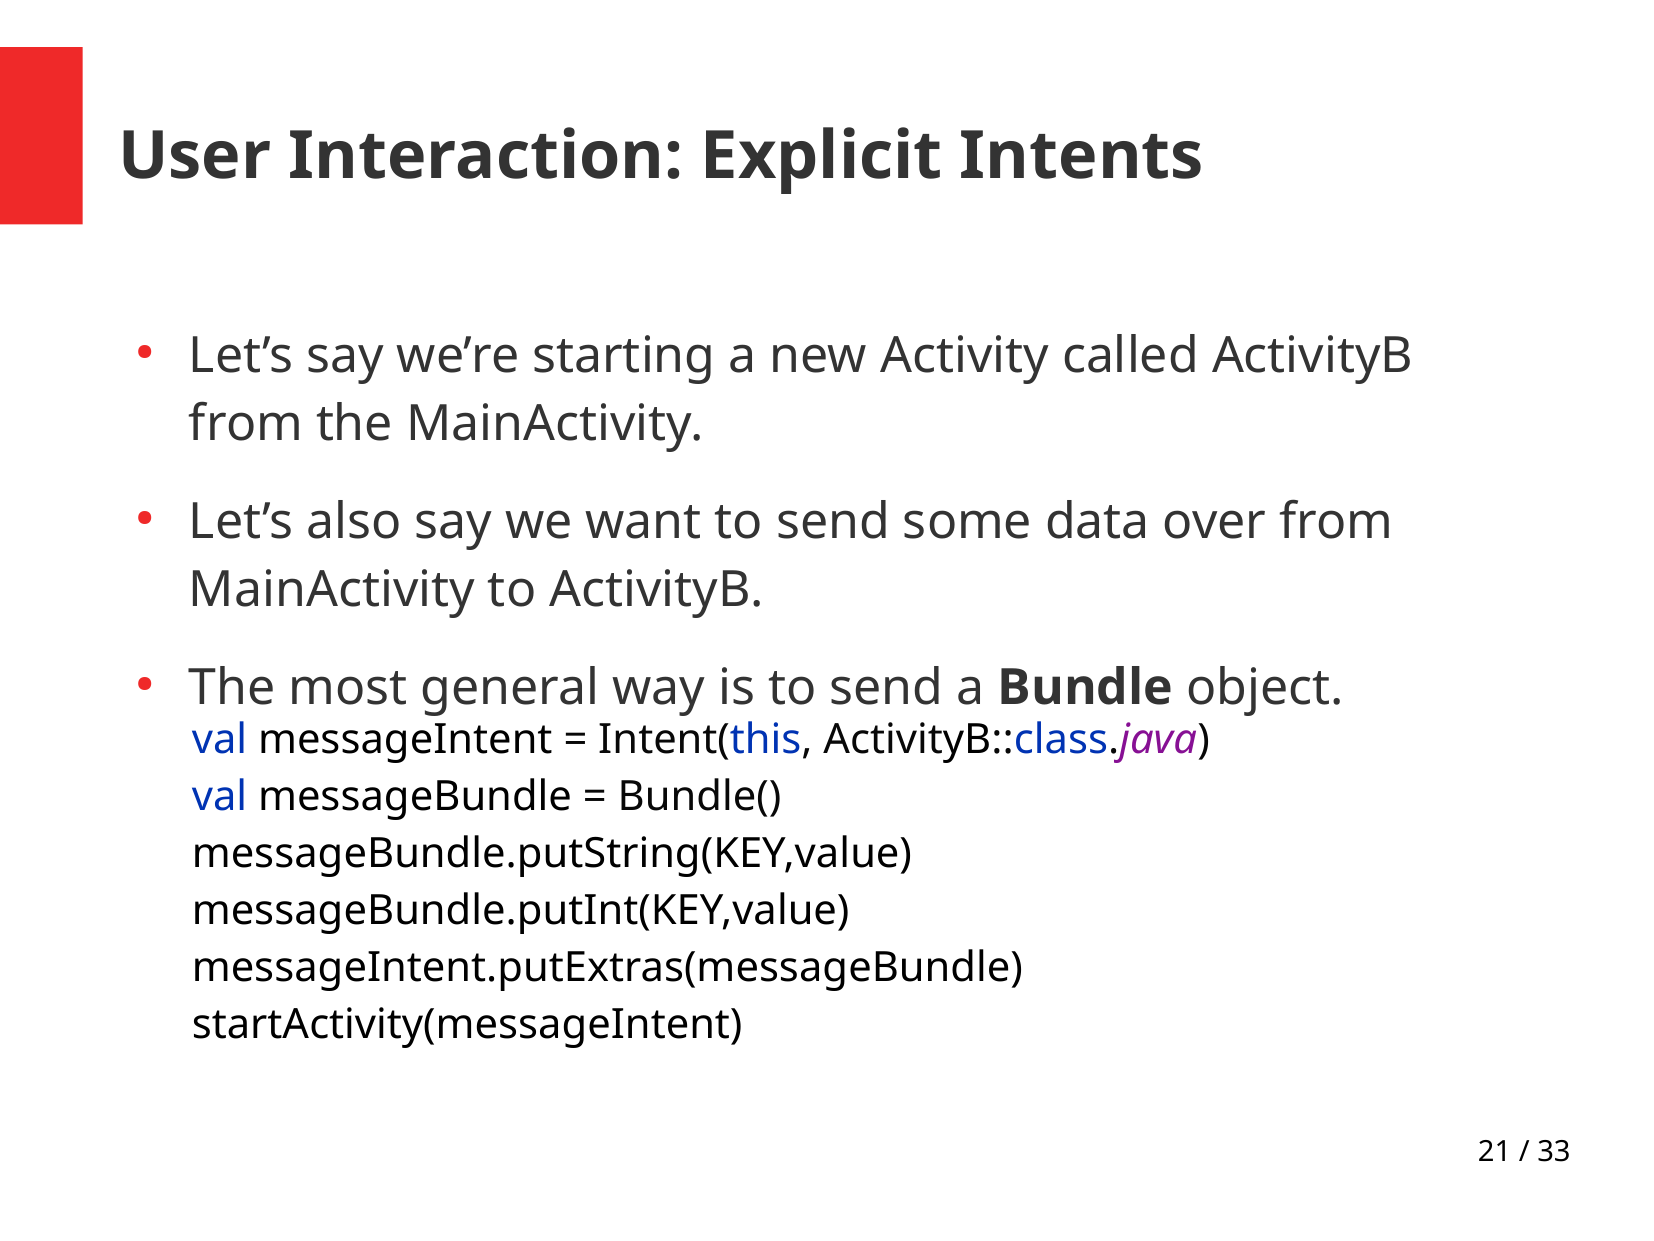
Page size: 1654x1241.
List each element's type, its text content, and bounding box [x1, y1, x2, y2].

text_box val messageIntent = Intent(this, ActivityB::class.java) val messageBundle = Bundle() messageBundle.putString(KEY,value) messageBundle.putInt(KEY,value) messageIntent.putExtras(messageBundle) startActivity(messageIntent) [177, 701, 1548, 1048]
title User Interaction: Explicit Intents [118, 49, 1571, 257]
list Let’s say we’re starting a new Activity called ActivityB from the MainActivity. Let’s also say we want to send some data over from MainActivity to ActivityB. The most general way is to send a Bundle object. Let’s do a quick example based on Example 8. [118, 318, 1536, 1039]
